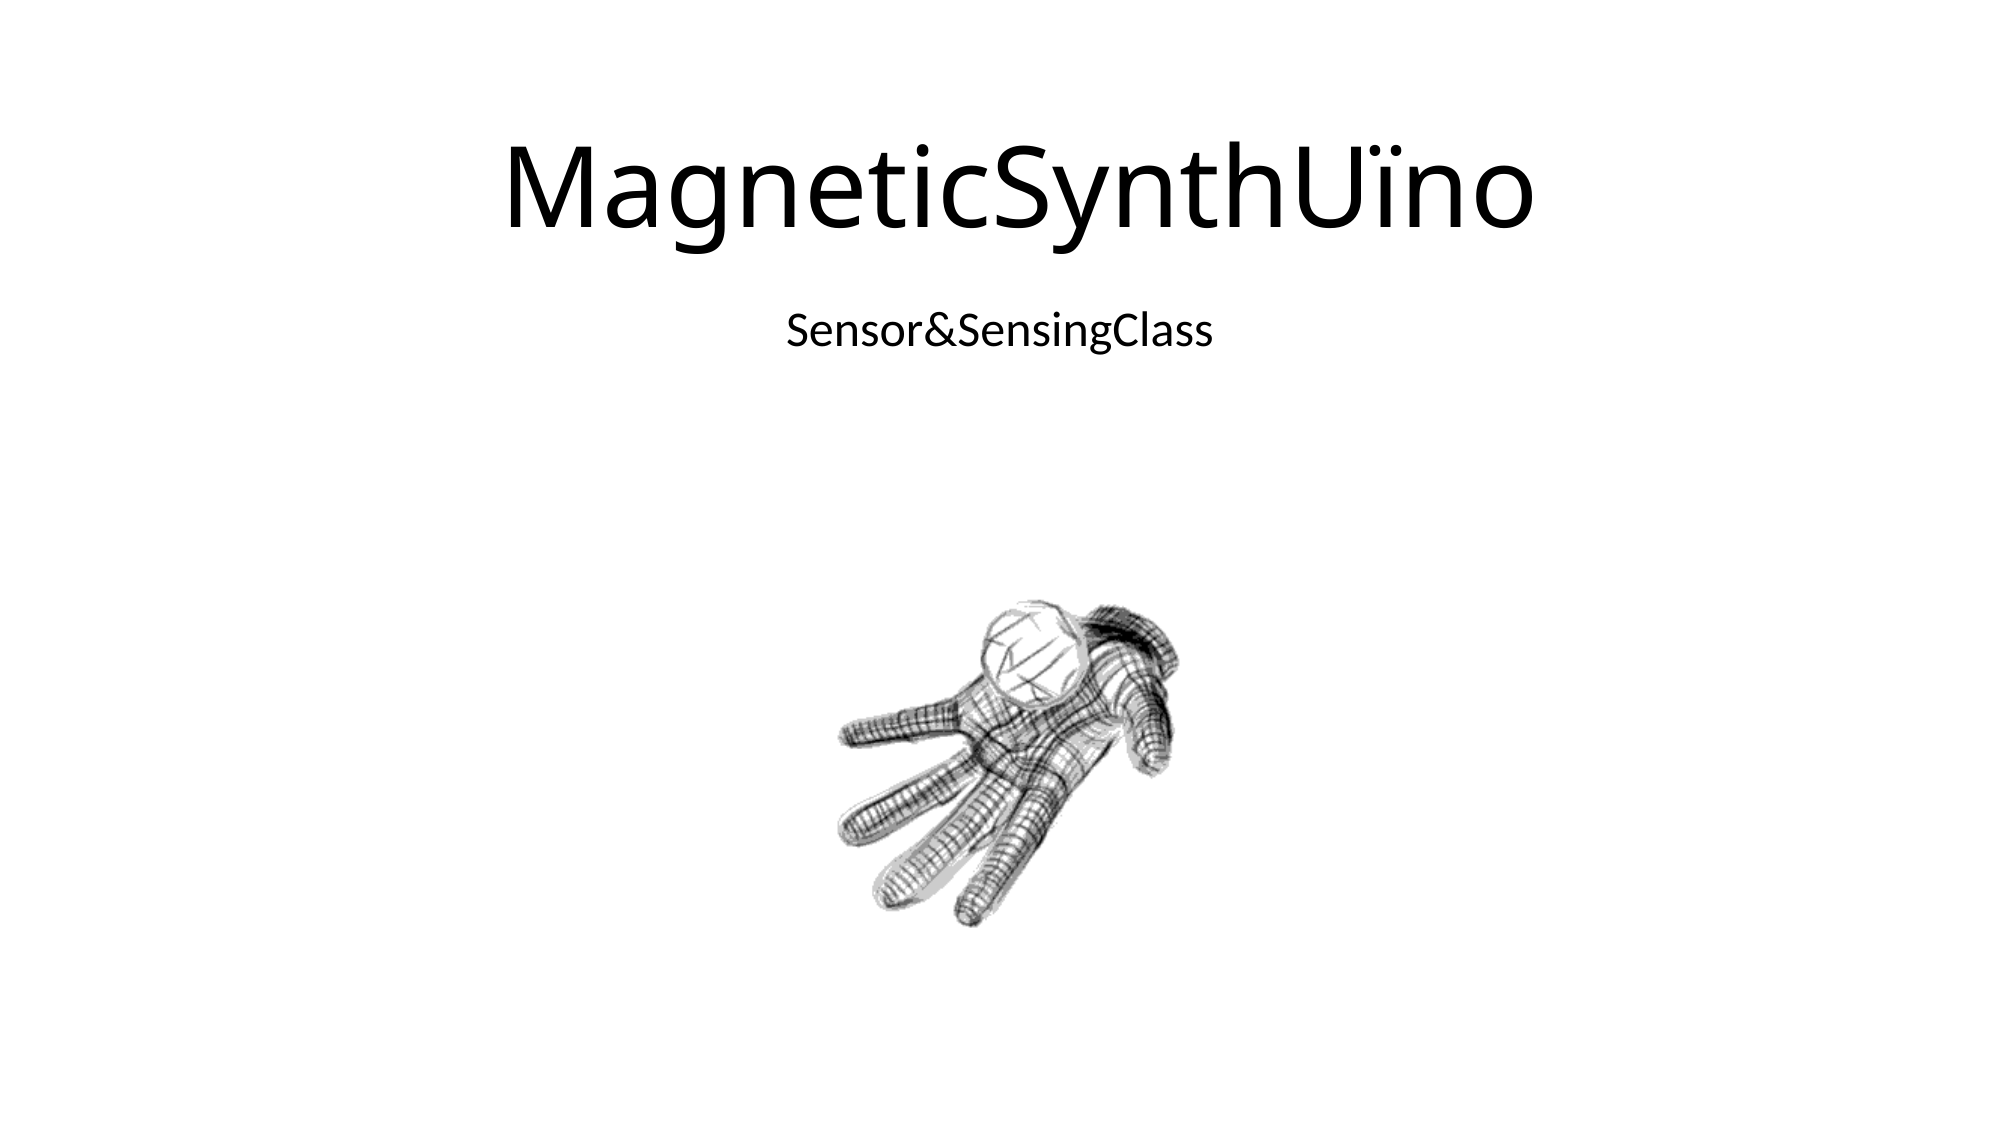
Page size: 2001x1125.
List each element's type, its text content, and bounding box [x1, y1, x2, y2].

title MagneticSynthUïno [336, 77, 1703, 260]
picture [624, 373, 1377, 1125]
subtitle Sensor&SensingClass [249, 295, 1750, 567]
